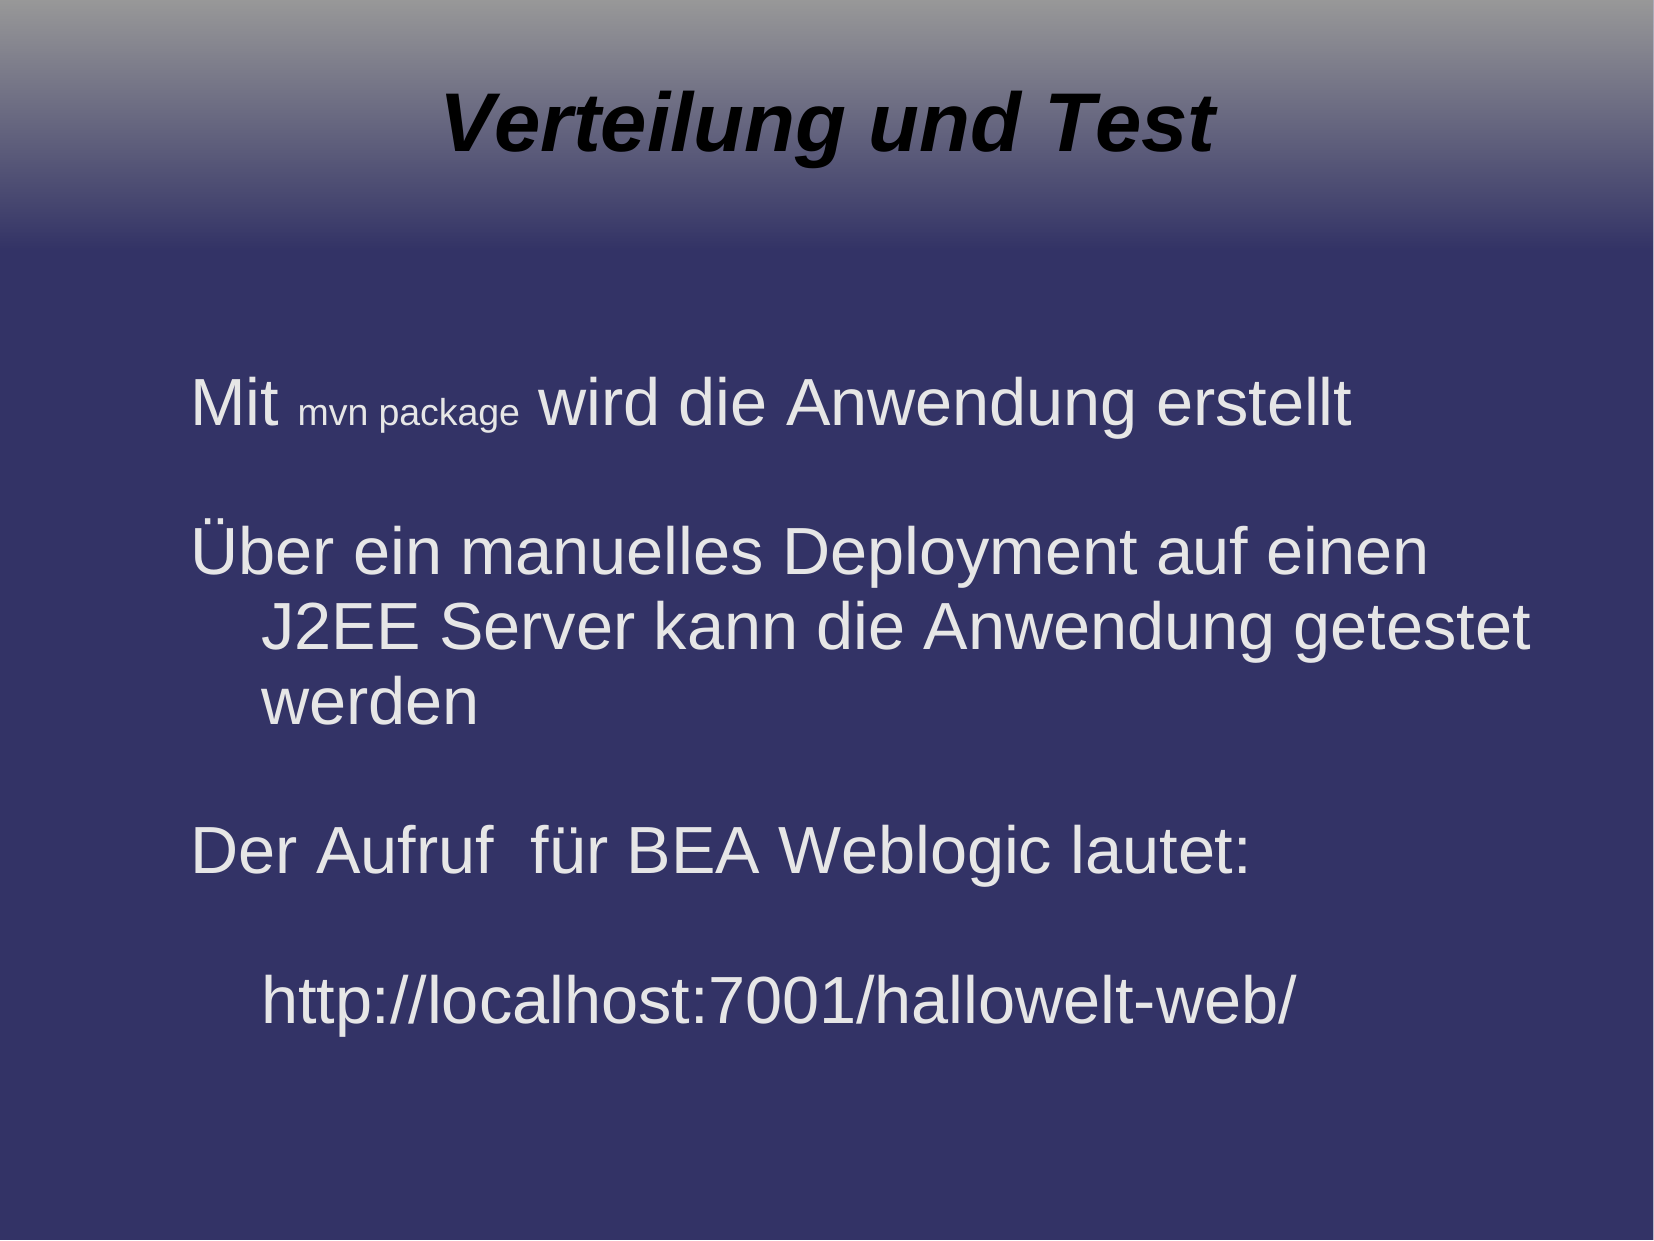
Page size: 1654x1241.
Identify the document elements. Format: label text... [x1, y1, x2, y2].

list Mit mvn package wird die Anwendung erstellt Über ein manuelles Deployment auf einen J2EE Server kann die Anwendung getestet werden Der Aufruf für BEA Weblogic lautet: http://localhost:7001/hallowelt-web/ [178, 364, 1570, 1147]
title Verteilung und Test [121, 19, 1534, 227]
